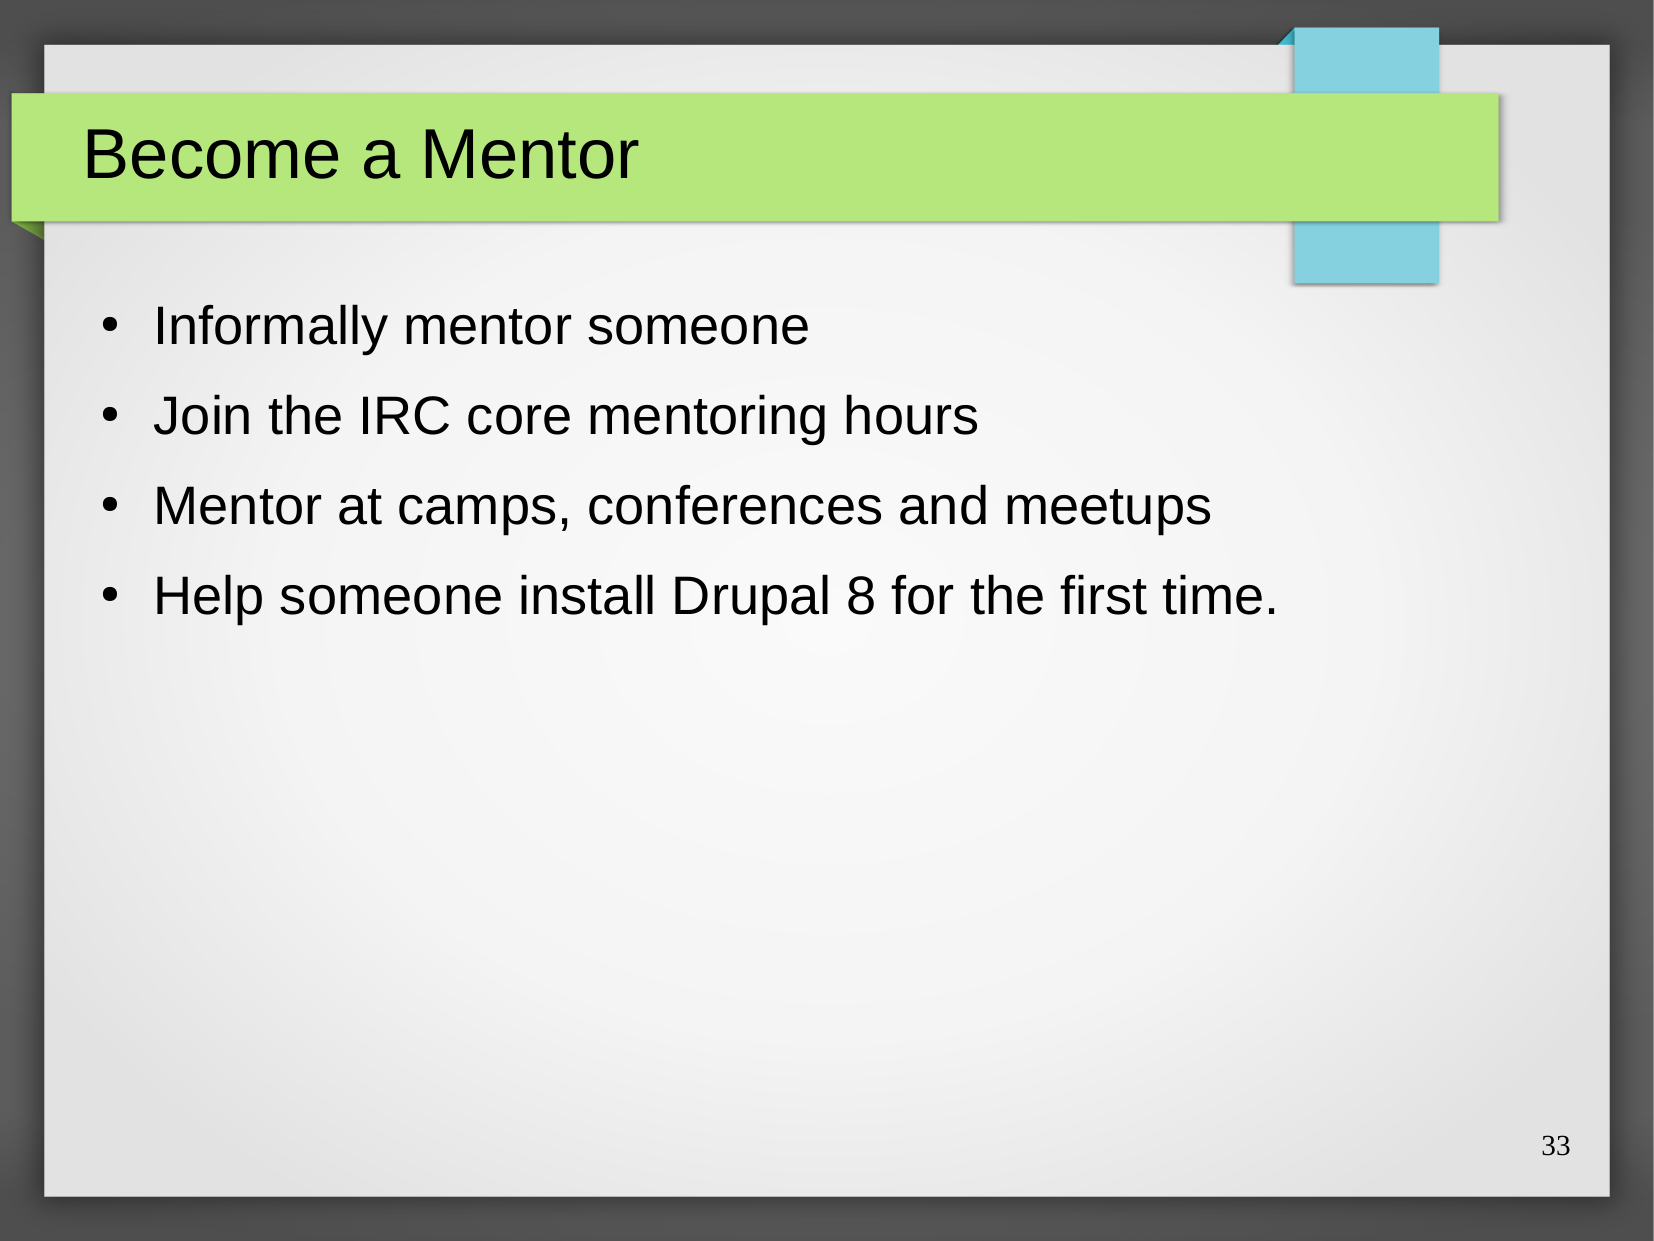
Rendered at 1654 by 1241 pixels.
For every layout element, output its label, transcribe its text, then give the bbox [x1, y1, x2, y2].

picture [0, 0, 1654, 1241]
title Become a Mentor [82, 94, 1264, 213]
list Informally mentor someone Join the IRC core mentoring hours Mentor at camps, conferences and meetups Help someone install Drupal 8 for the first time. [82, 295, 1571, 1015]
